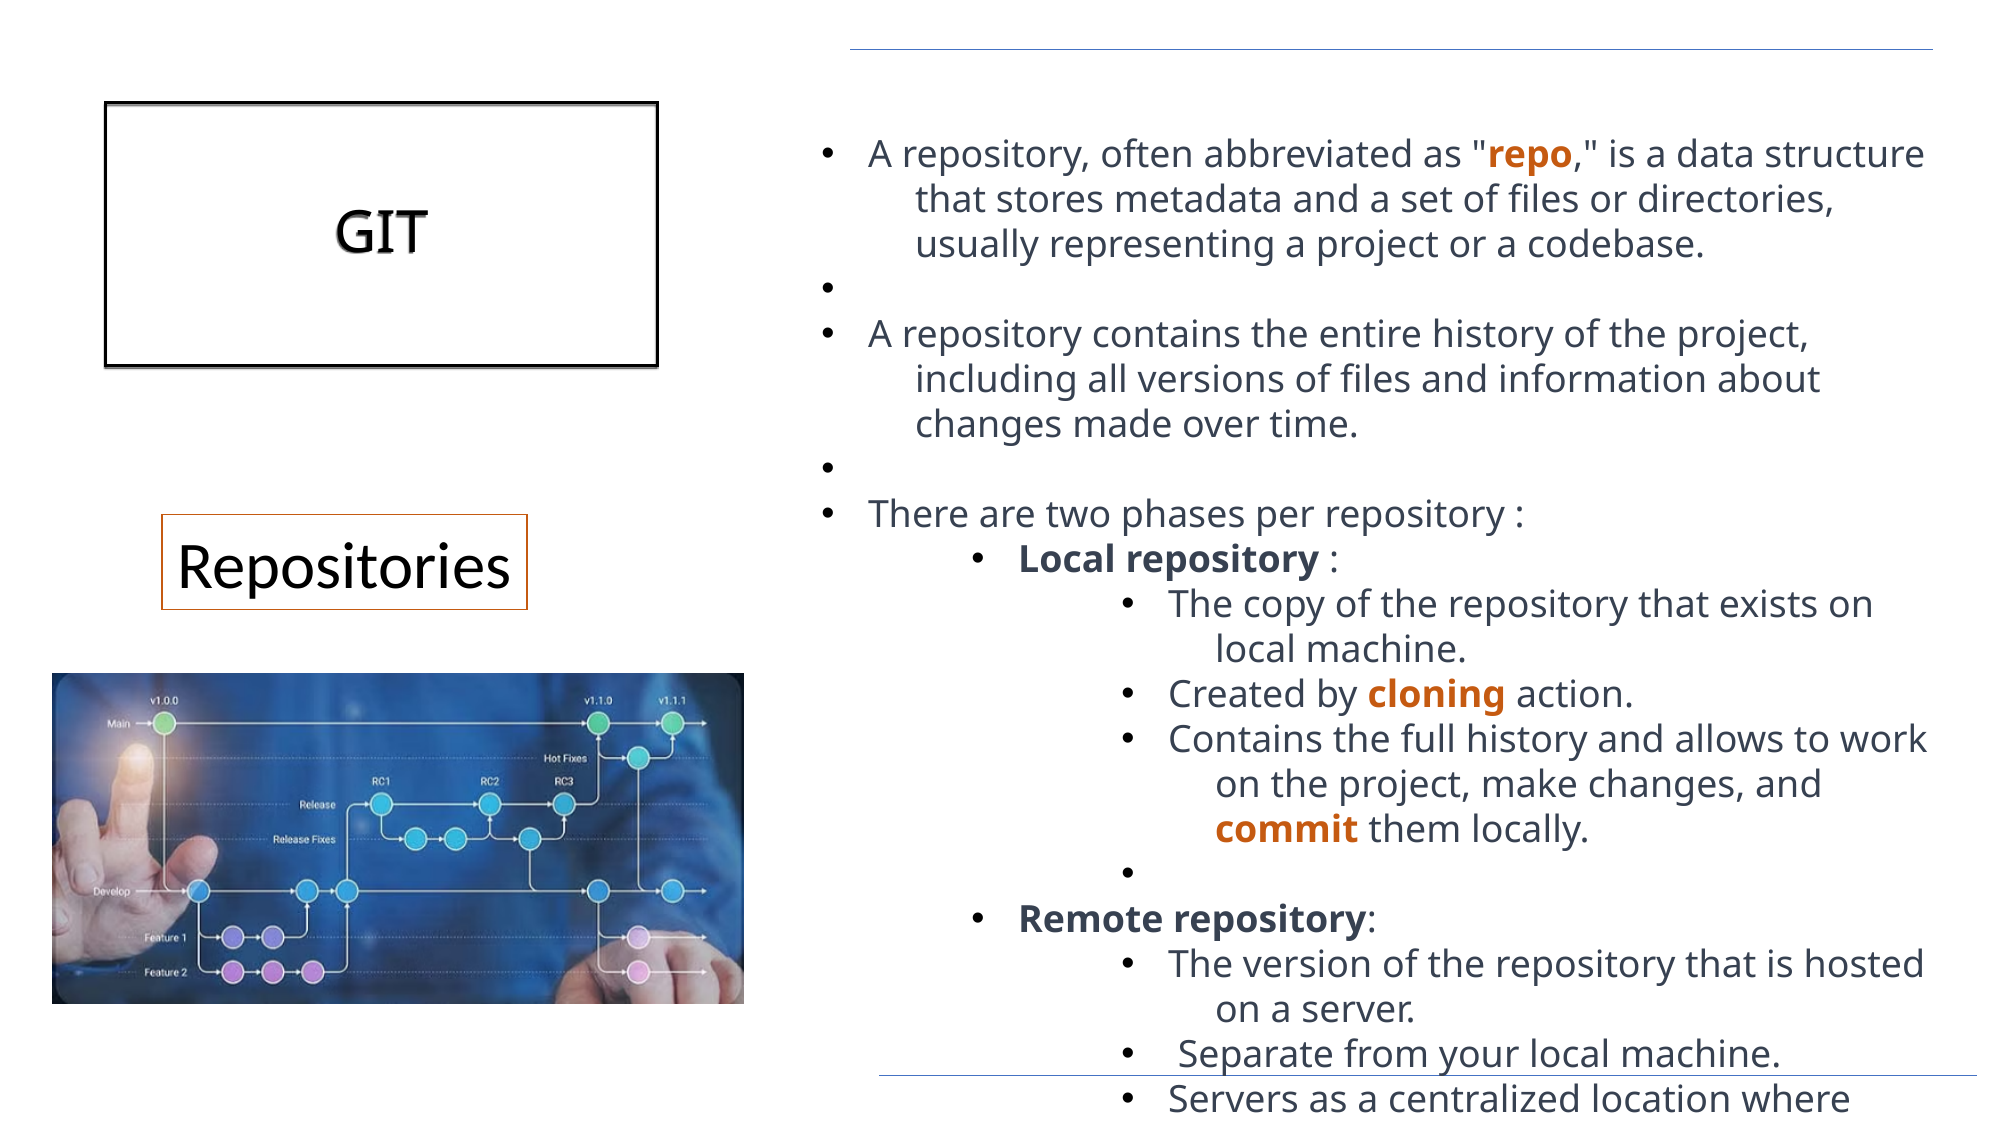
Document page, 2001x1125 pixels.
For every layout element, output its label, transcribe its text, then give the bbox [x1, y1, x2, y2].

text_box A repository, often abbreviated as "repo," is a data structure that stores metadata and a set of files or directories, usually representing a project or a codebase. A repository contains the entire history of the project, including all versions of files and information about changes made over time. There are two phases per repository : Local repository : The copy of the repository that exists on local machine. Created by cloning action. Contains the full history and allows to work on the project, make changes, and commit them locally. Remote repository: The version of the repository that is hosted on a server. Separate from your local machine. Servers as a centralized location where developers can collaborate, share changes, and synchronize their work. Remote is used for sharing code and for backup purposes. [806, 77, 1977, 1048]
picture [52, 673, 744, 1004]
title GIT [105, 102, 658, 366]
text_box Repositories [162, 514, 527, 610]
